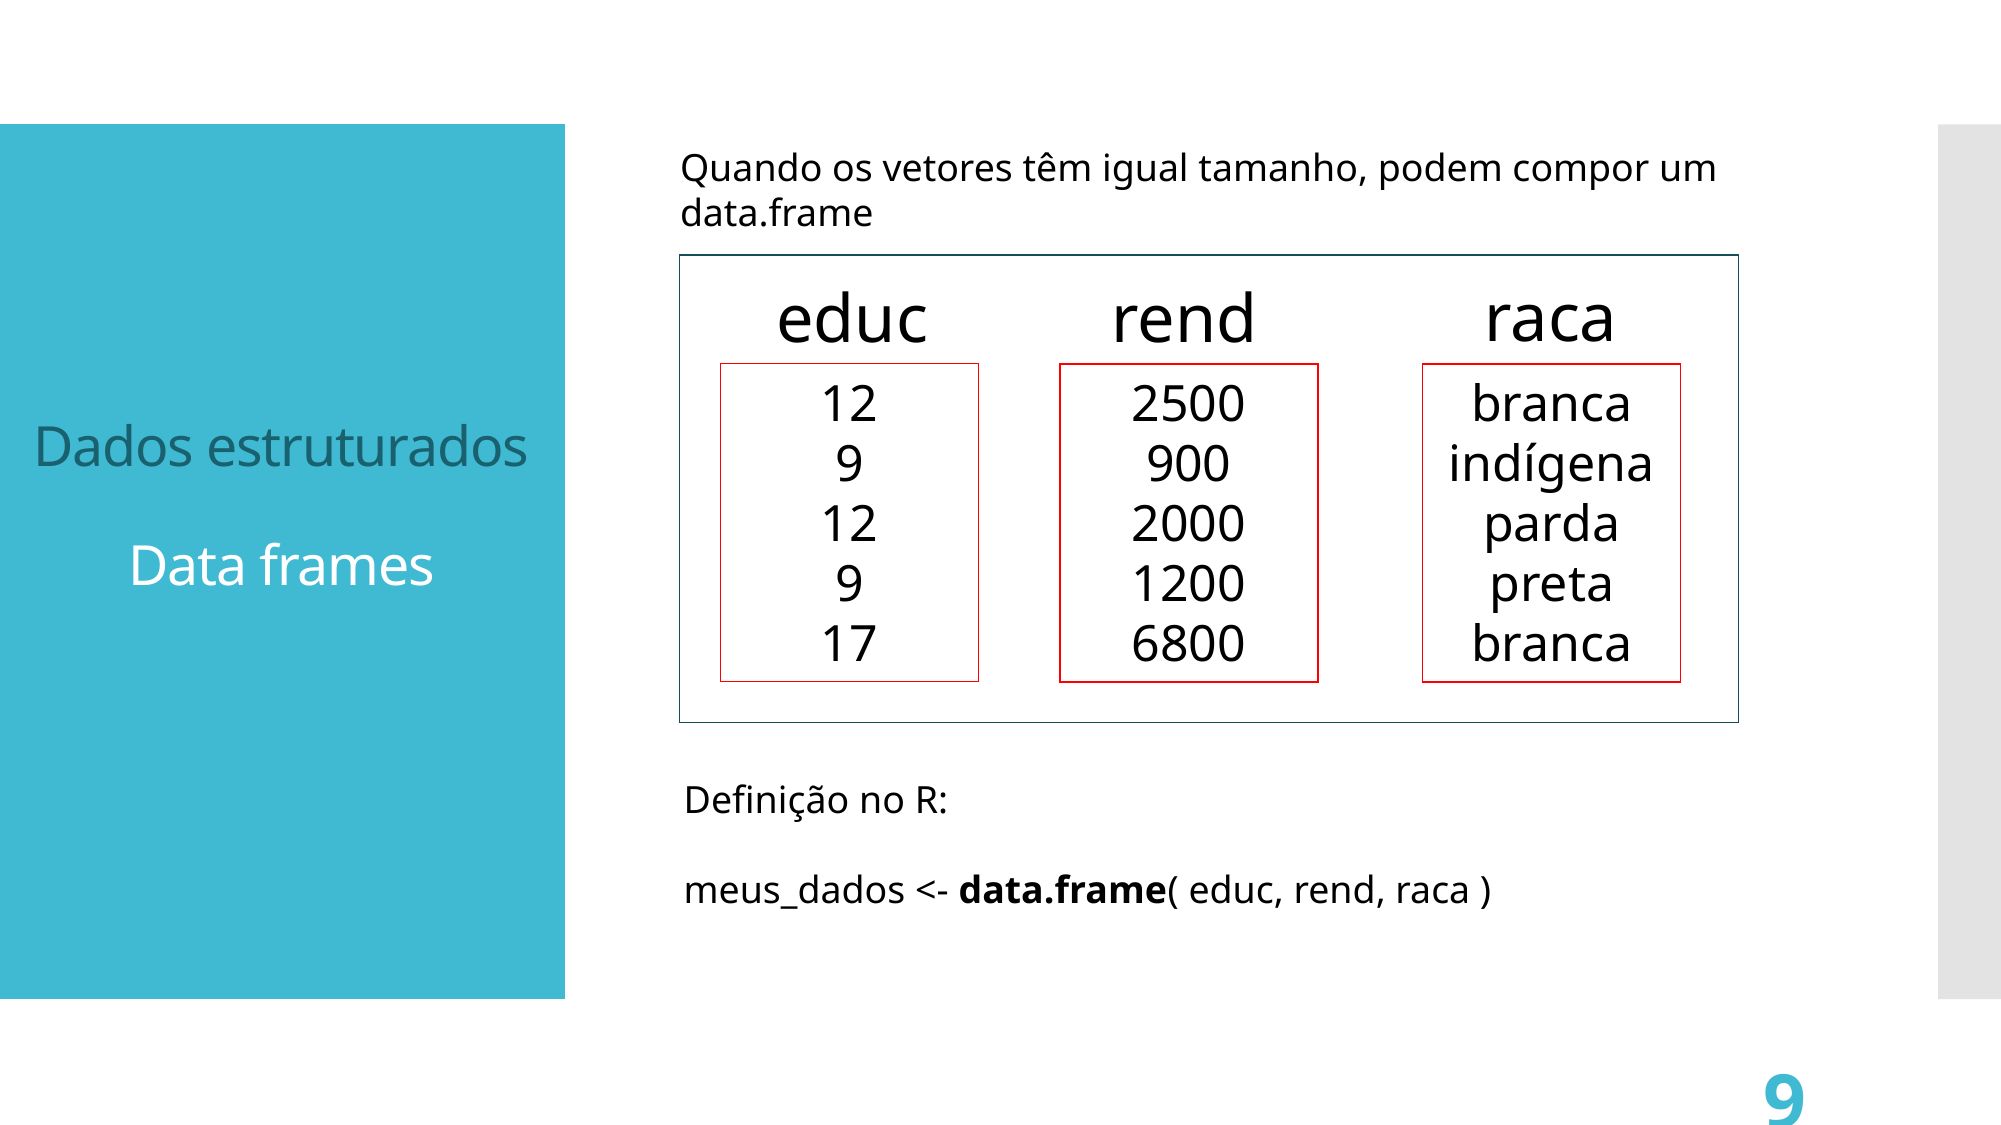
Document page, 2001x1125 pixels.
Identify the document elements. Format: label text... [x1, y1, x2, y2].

text_box [1748, 1045, 2000, 1106]
text_box branca indígena parda preta branca [1422, 364, 1681, 683]
text_box educ [760, 268, 945, 363]
text_box 2500 900 2000 1200 6800 [1059, 364, 1318, 683]
text_box Dados estruturados Data frames [0, 389, 564, 627]
text_box 12 9 12 9 17 [720, 363, 979, 682]
text_box Definição no R: meus_dados <- data.frame( educ, rend, raca ) [668, 768, 1414, 920]
text_box Quando os vetores têm igual tamanho, podem compor um data.frame [664, 136, 1845, 198]
text_box raca [1469, 267, 1654, 363]
text_box rend [1096, 268, 1308, 363]
